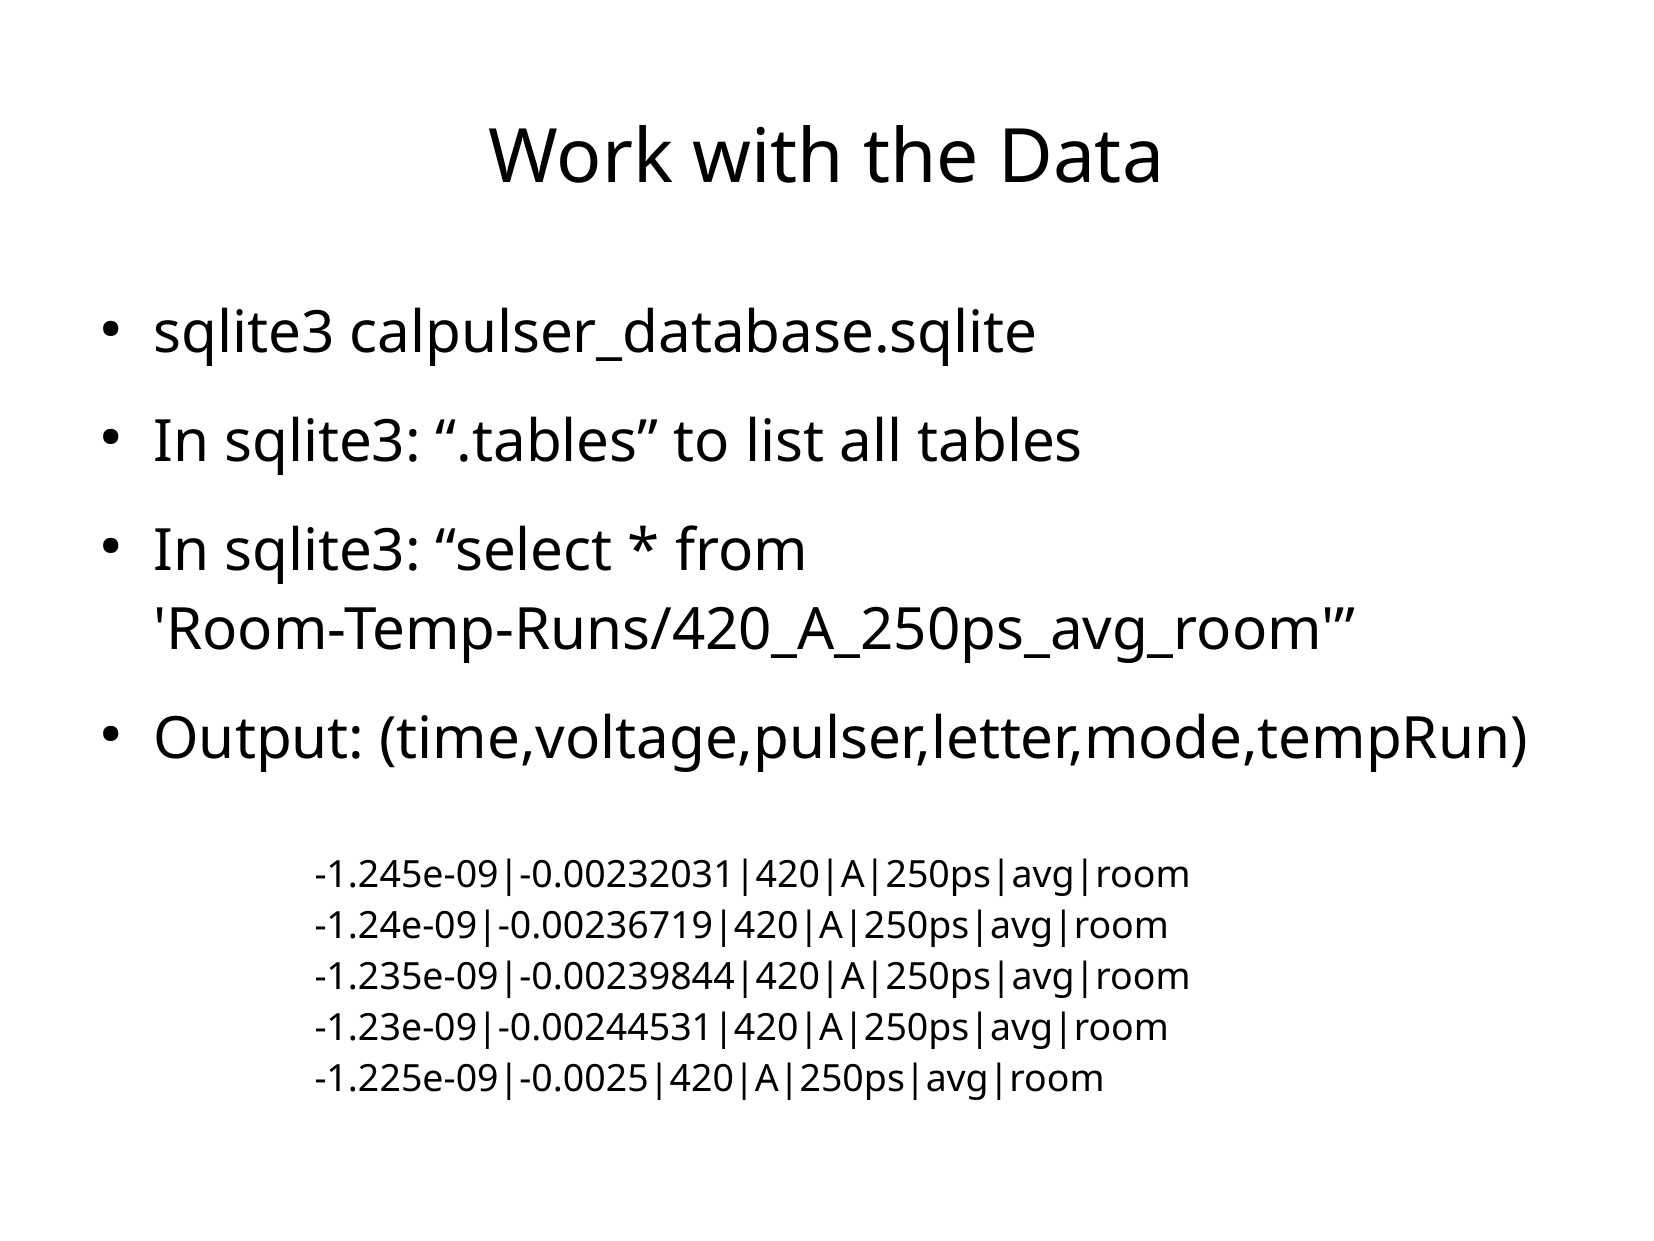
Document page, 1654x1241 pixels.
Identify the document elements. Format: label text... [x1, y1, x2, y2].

title Work with the Data [82, 49, 1571, 257]
list [71, 705, 1561, 1060]
text_box -1.245e-09|-0.00232031|420|A|250ps|avg|room -1.24e-09|-0.00236719|420|A|250ps|avg|room -1.235e-09|-0.00239844|420|A|250ps|avg|room -1.23e-09|-0.00244531|420|A|250ps|avg|room -1.225e-09|-0.0025|420|A|250ps|avg|room [299, 840, 1335, 1156]
list sqlite3 calpulser_database.sqlite In sqlite3: “.tables” to list all tables In sqlite3: “select * from 'Room-Temp-Runs/420_A_250ps_avg_room'” Output: (time,voltage,pulser,letter,mode,tempRun) [82, 290, 1571, 826]
